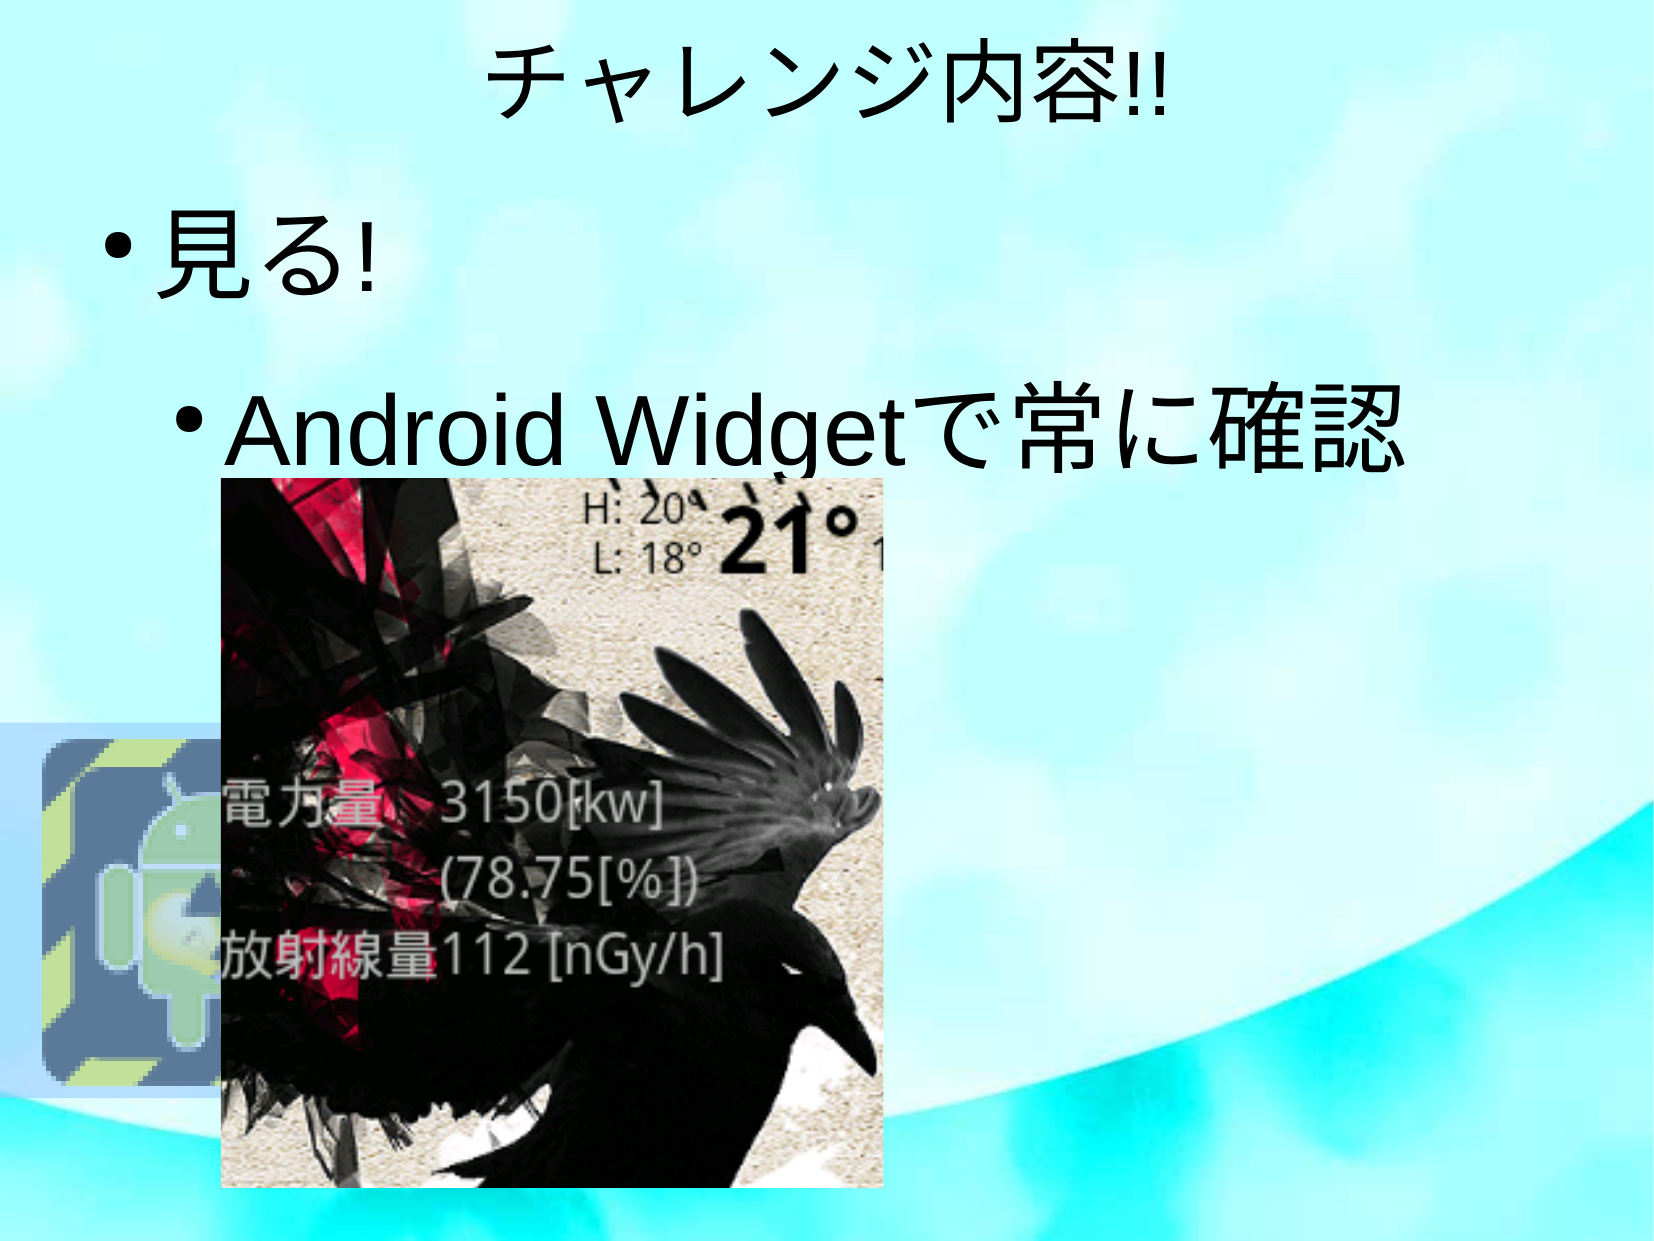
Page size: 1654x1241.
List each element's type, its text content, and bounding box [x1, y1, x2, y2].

title チャレンジ内容!! [82, 13, 1571, 138]
list 見る! Android Widgetで常に確認 [82, 175, 1571, 994]
picture [0, 0, 1654, 1241]
